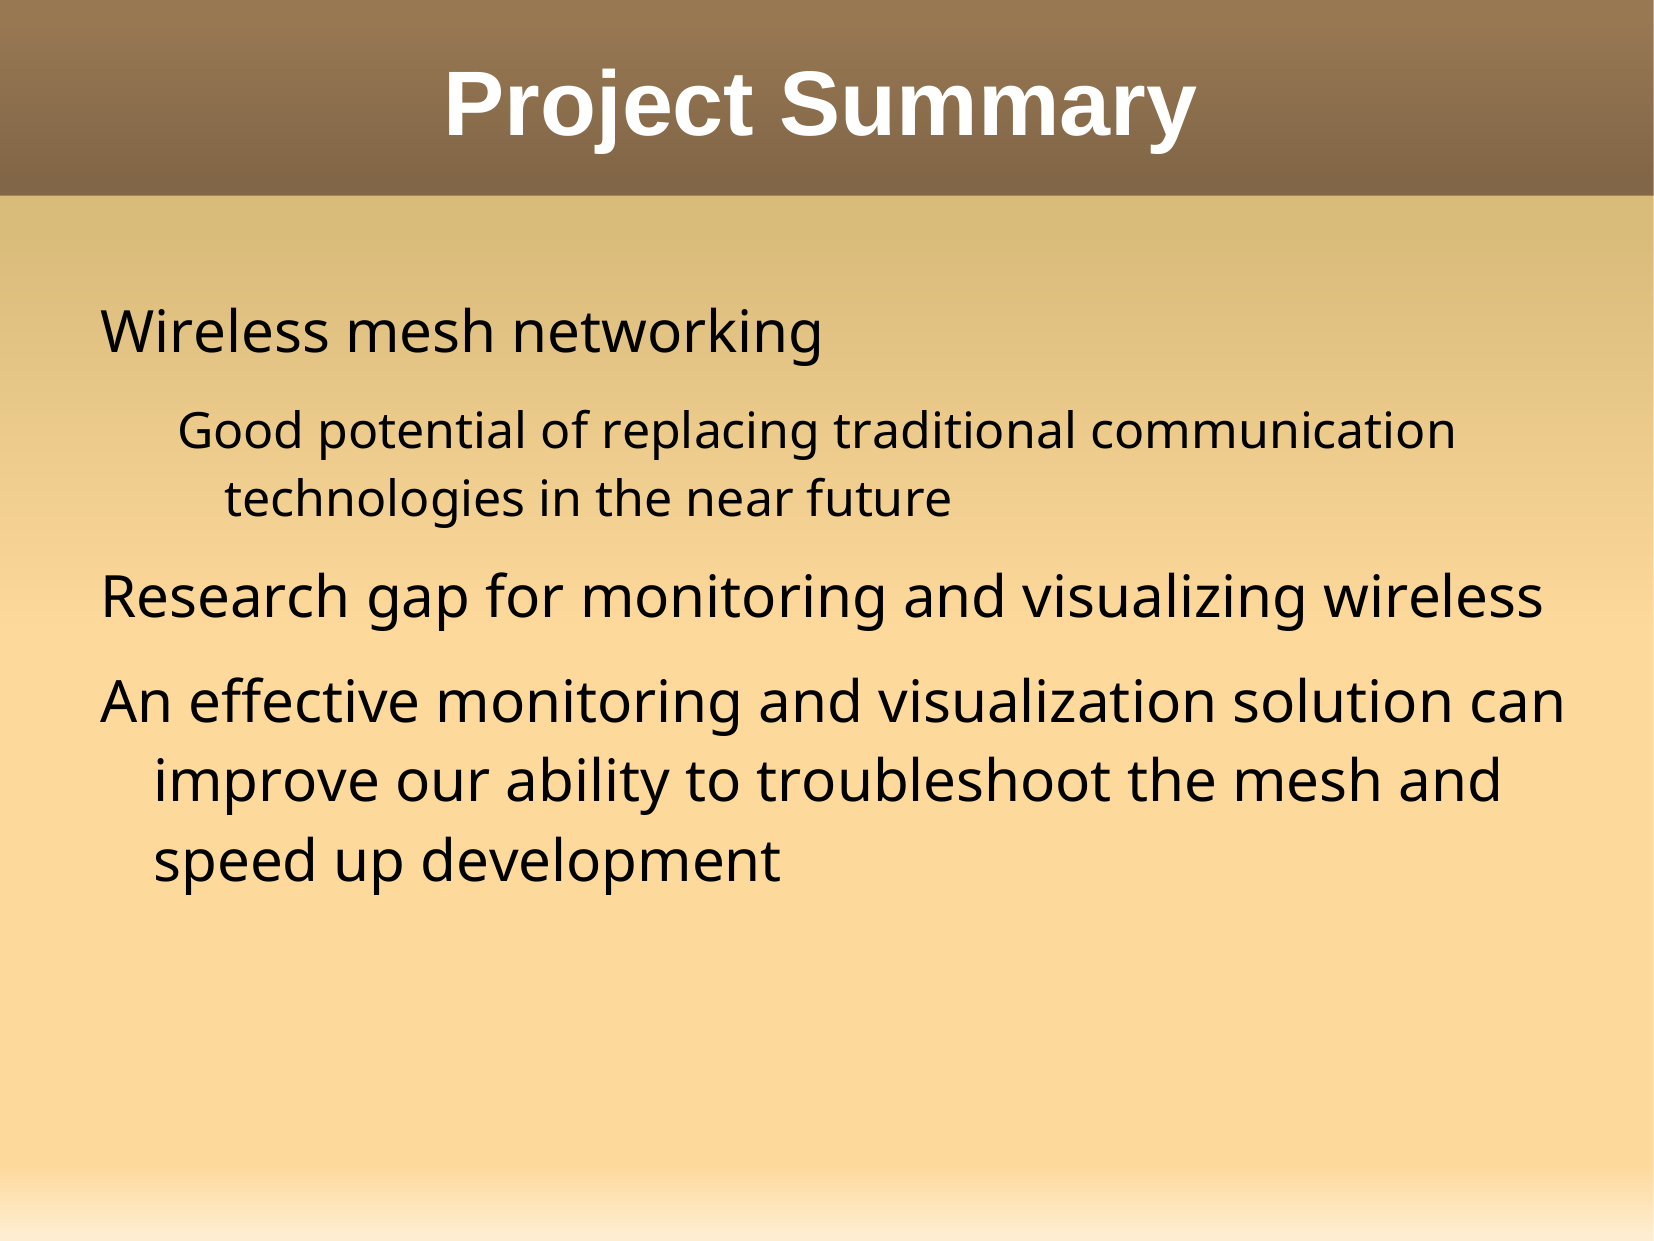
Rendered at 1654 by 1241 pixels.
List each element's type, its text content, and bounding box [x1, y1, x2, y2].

title Project Summary [76, 0, 1565, 208]
list Wireless mesh networking Good potential of replacing traditional communication technologies in the near future Research gap for monitoring and visualizing wireless An effective monitoring and visualization solution can improve our ability to troubleshoot the mesh and speed up development [82, 290, 1571, 1094]
picture [0, 0, 1654, 1241]
